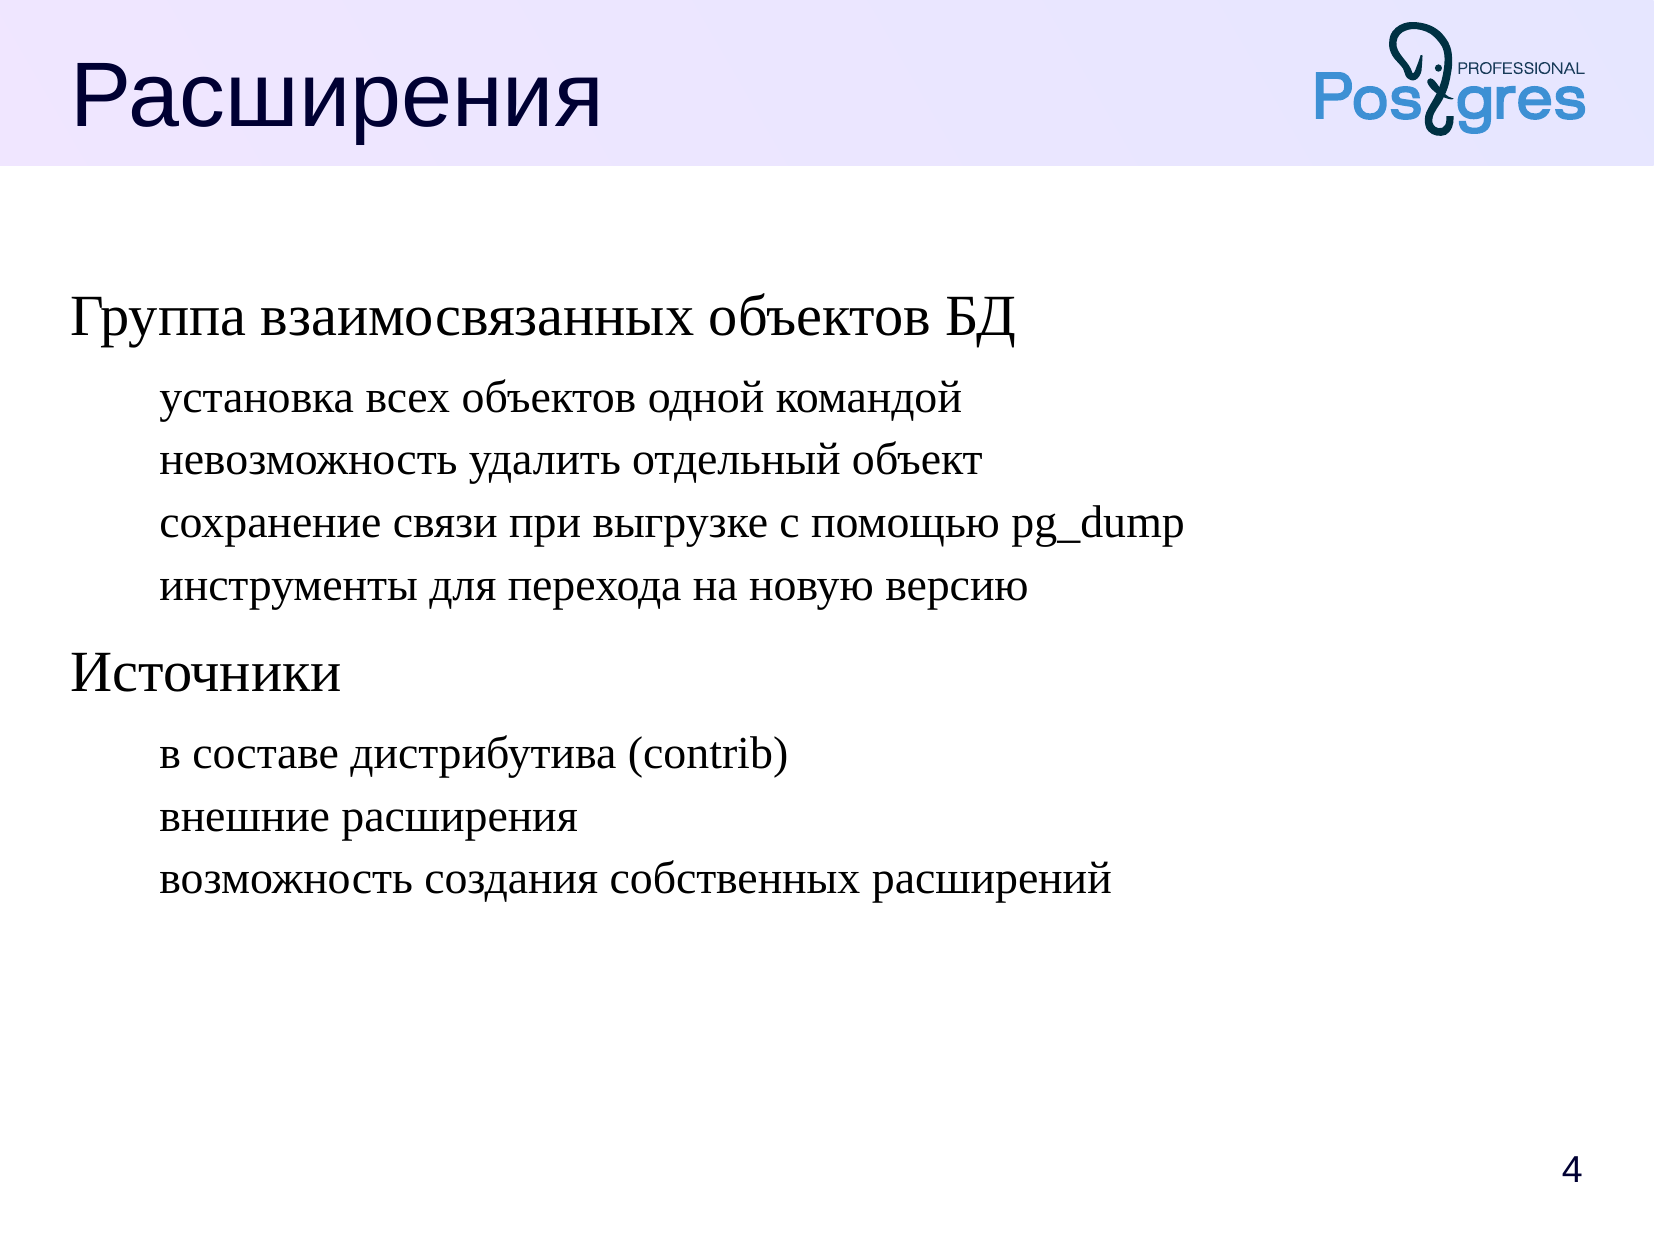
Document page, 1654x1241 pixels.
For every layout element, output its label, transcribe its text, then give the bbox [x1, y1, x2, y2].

title Расширения [70, 43, 1291, 147]
list Группа взаимосвязанных объектов БД установка всех объектов одной командой невозможность удалить отдельный объект сохранение связи при выгрузке с помощью pg_dump инструменты для перехода на новую версию Источники в составе дистрибутива (contrib) внешние расширения возможность создания собственных расширений [70, 283, 1583, 1141]
